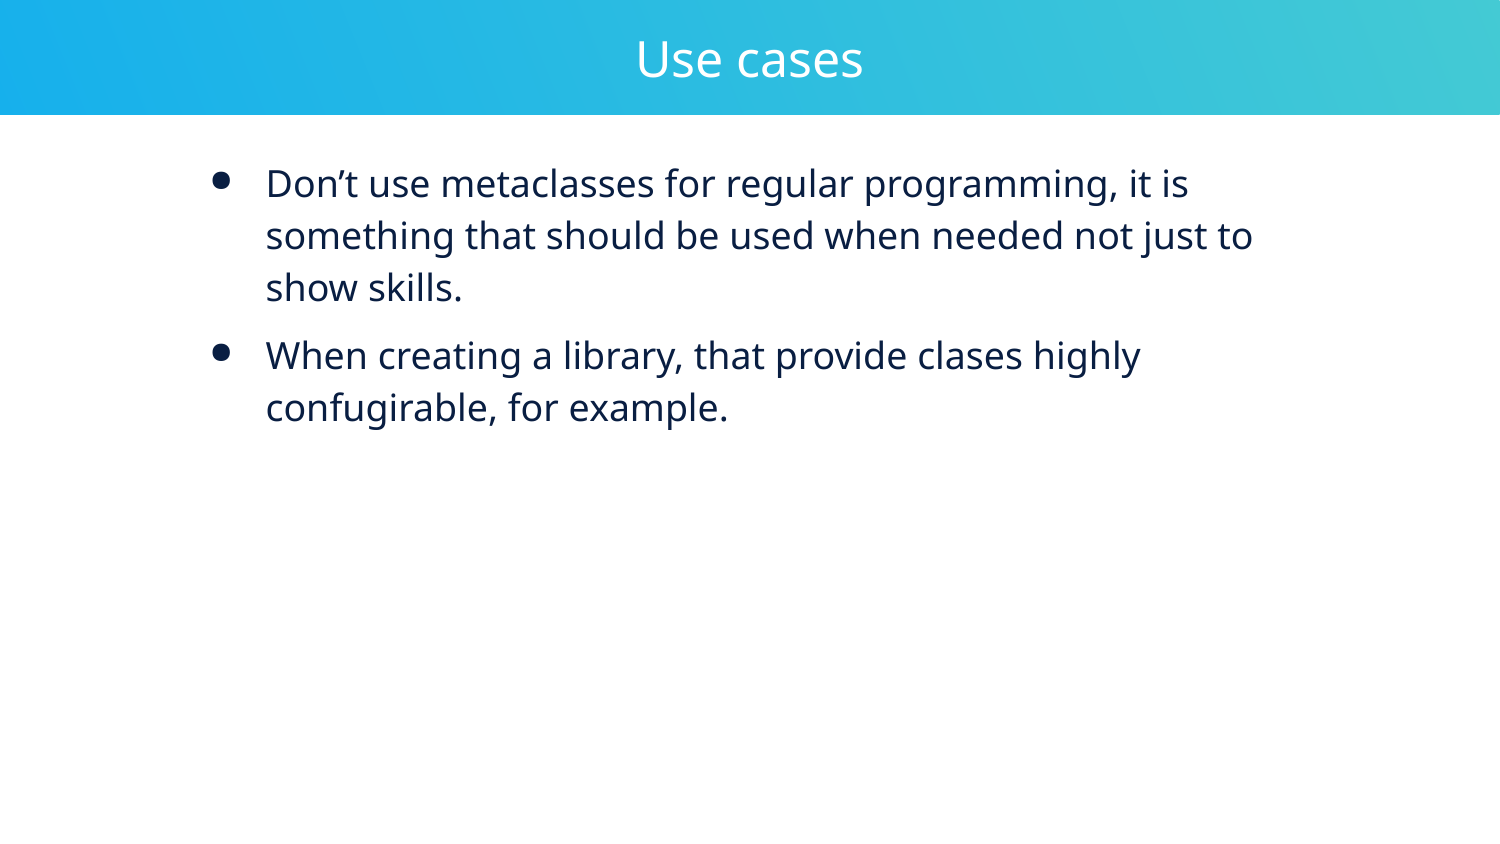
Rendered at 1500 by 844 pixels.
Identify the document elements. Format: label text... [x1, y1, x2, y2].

text_box Don’t use metaclasses for regular programming, it is something that should be used when needed not just to show skills. When creating a library, that provide clases highly confugirable, for example. [175, 138, 1313, 439]
text_box Use cases [0, 0, 1500, 115]
